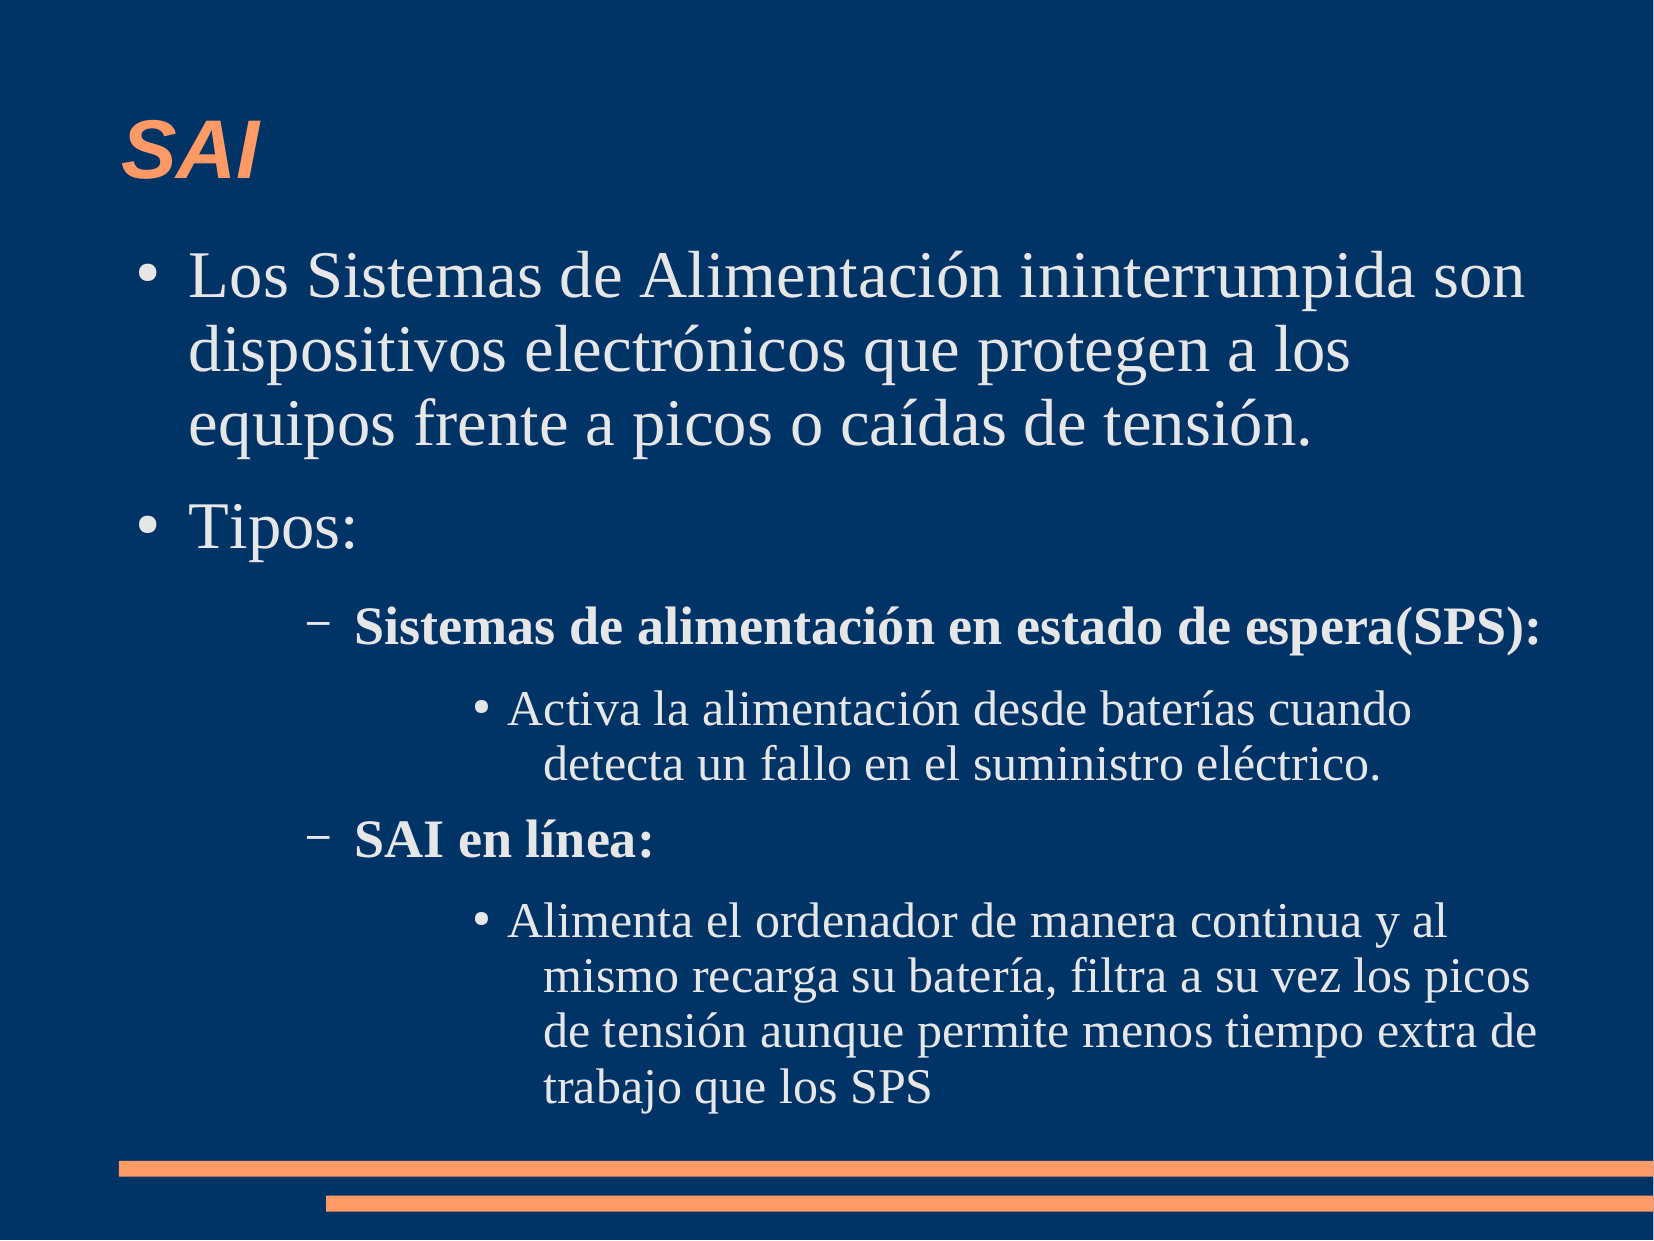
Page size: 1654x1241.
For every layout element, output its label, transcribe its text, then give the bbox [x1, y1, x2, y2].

title SAI [121, 53, 1534, 237]
list Los Sistemas de Alimentación ininterrumpida son dispositivos electrónicos que protegen a los equipos frente a picos o caídas de tensión. Tipos: Sistemas de alimentación en estado de espera(SPS): Activa la alimentación desde baterías cuando detecta un fallo en el suministro eléctrico. SAI en línea: Alimenta el ordenador de manera continua y al mismo recarga su batería, filtra a su vez los picos de tensión aunque permite menos tiempo extra de trabajo que los SPS [118, 237, 1558, 1115]
